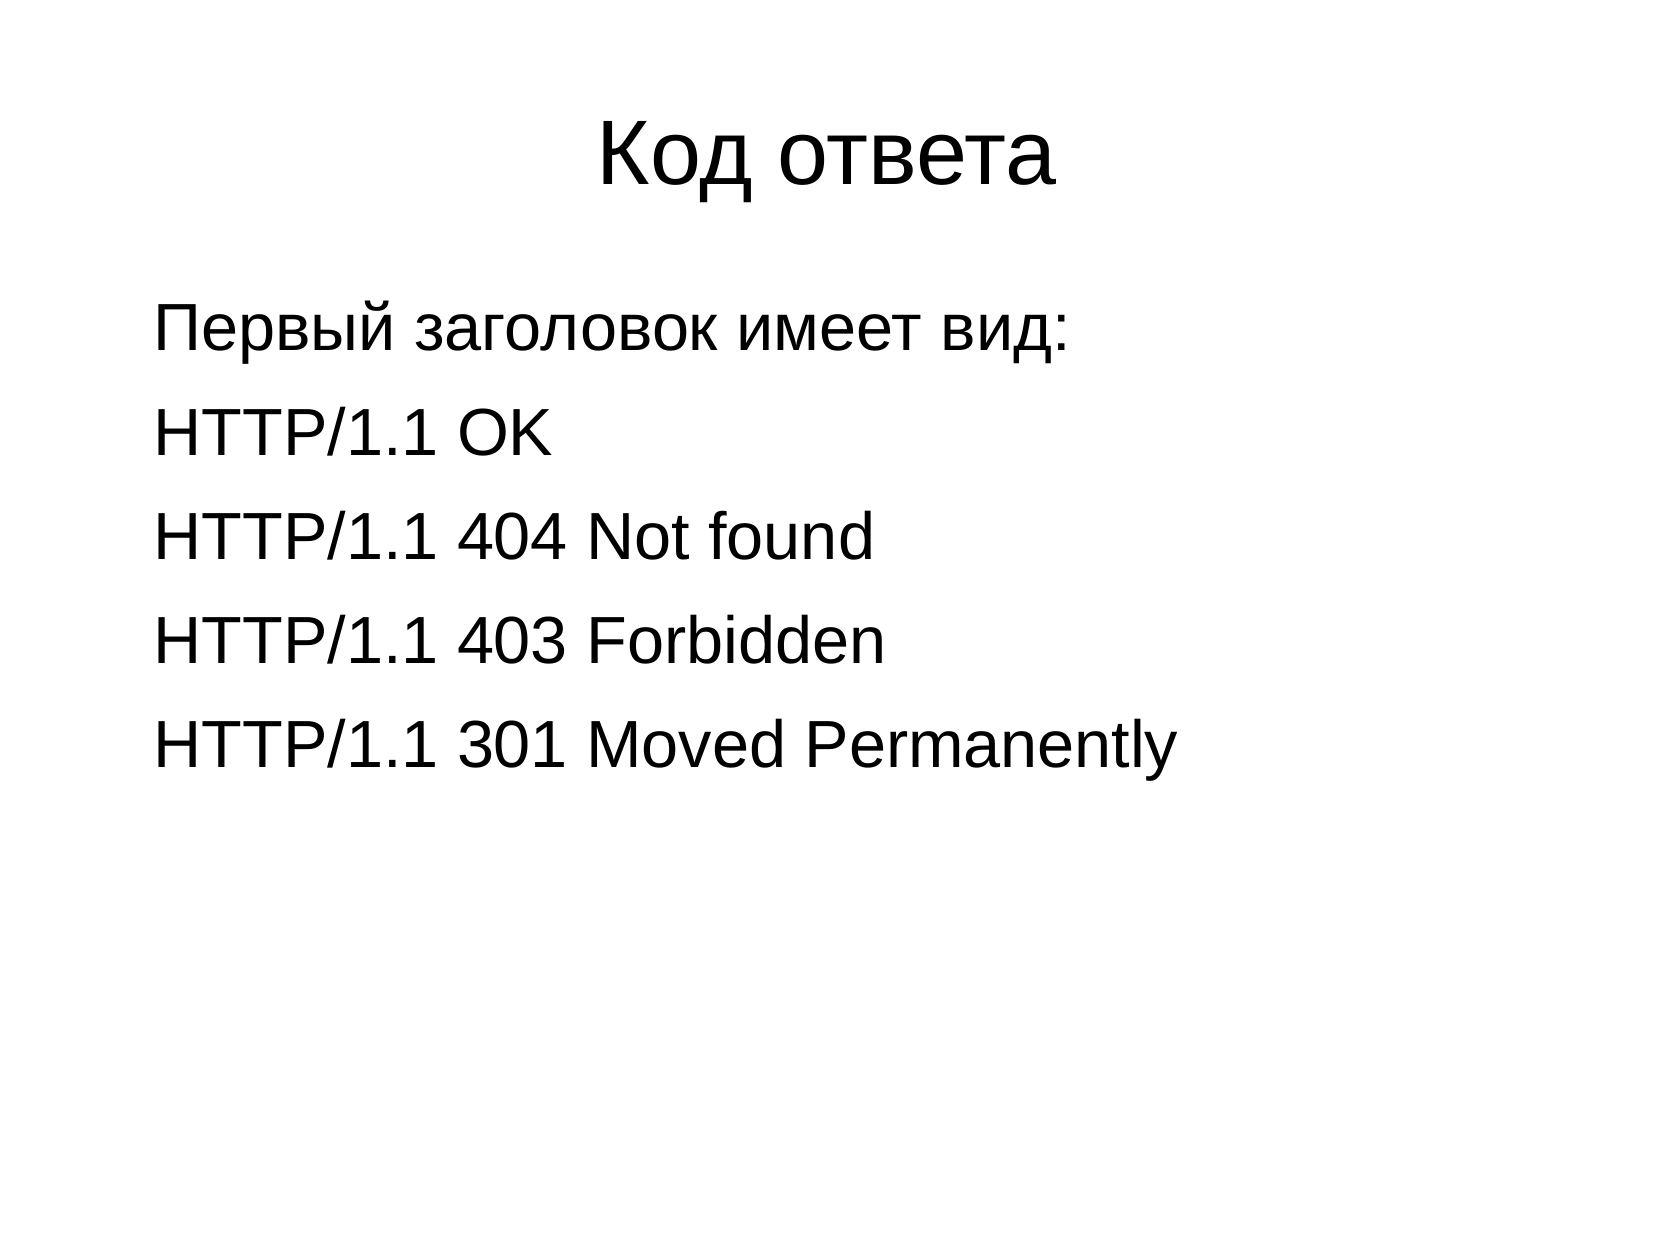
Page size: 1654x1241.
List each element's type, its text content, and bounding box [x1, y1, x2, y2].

list Первый заголовок имеет вид: HTTP/1.1 OK HTTP/1.1 404 Not found HTTP/1.1 403 Forbidden HTTP/1.1 301 Moved Permanently [82, 290, 1571, 1109]
title Код ответа [82, 49, 1571, 257]
